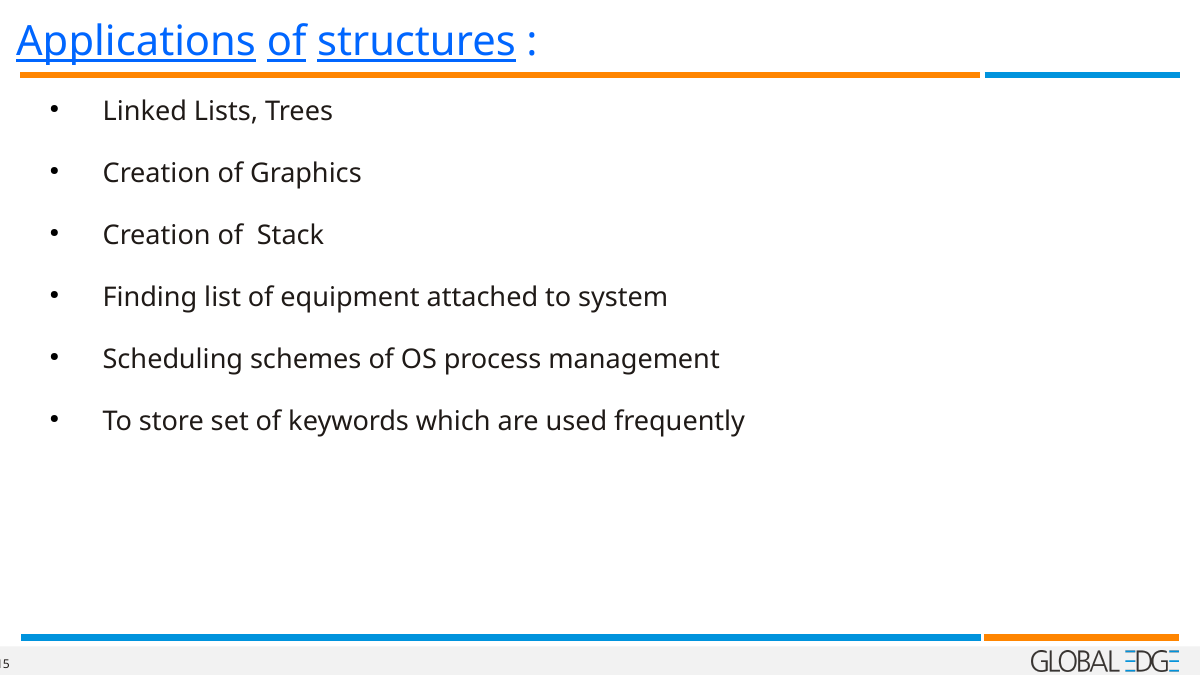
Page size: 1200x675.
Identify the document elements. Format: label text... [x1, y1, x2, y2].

list Linked Lists, Trees Creation of Graphics Creation of Stack Finding list of equipment attached to system Scheduling schemes of OS process management To store set of keywords which are used frequently [20, 87, 1179, 628]
title Applications of structures : [4, 12, 1080, 66]
picture [1031, 650, 1179, 672]
